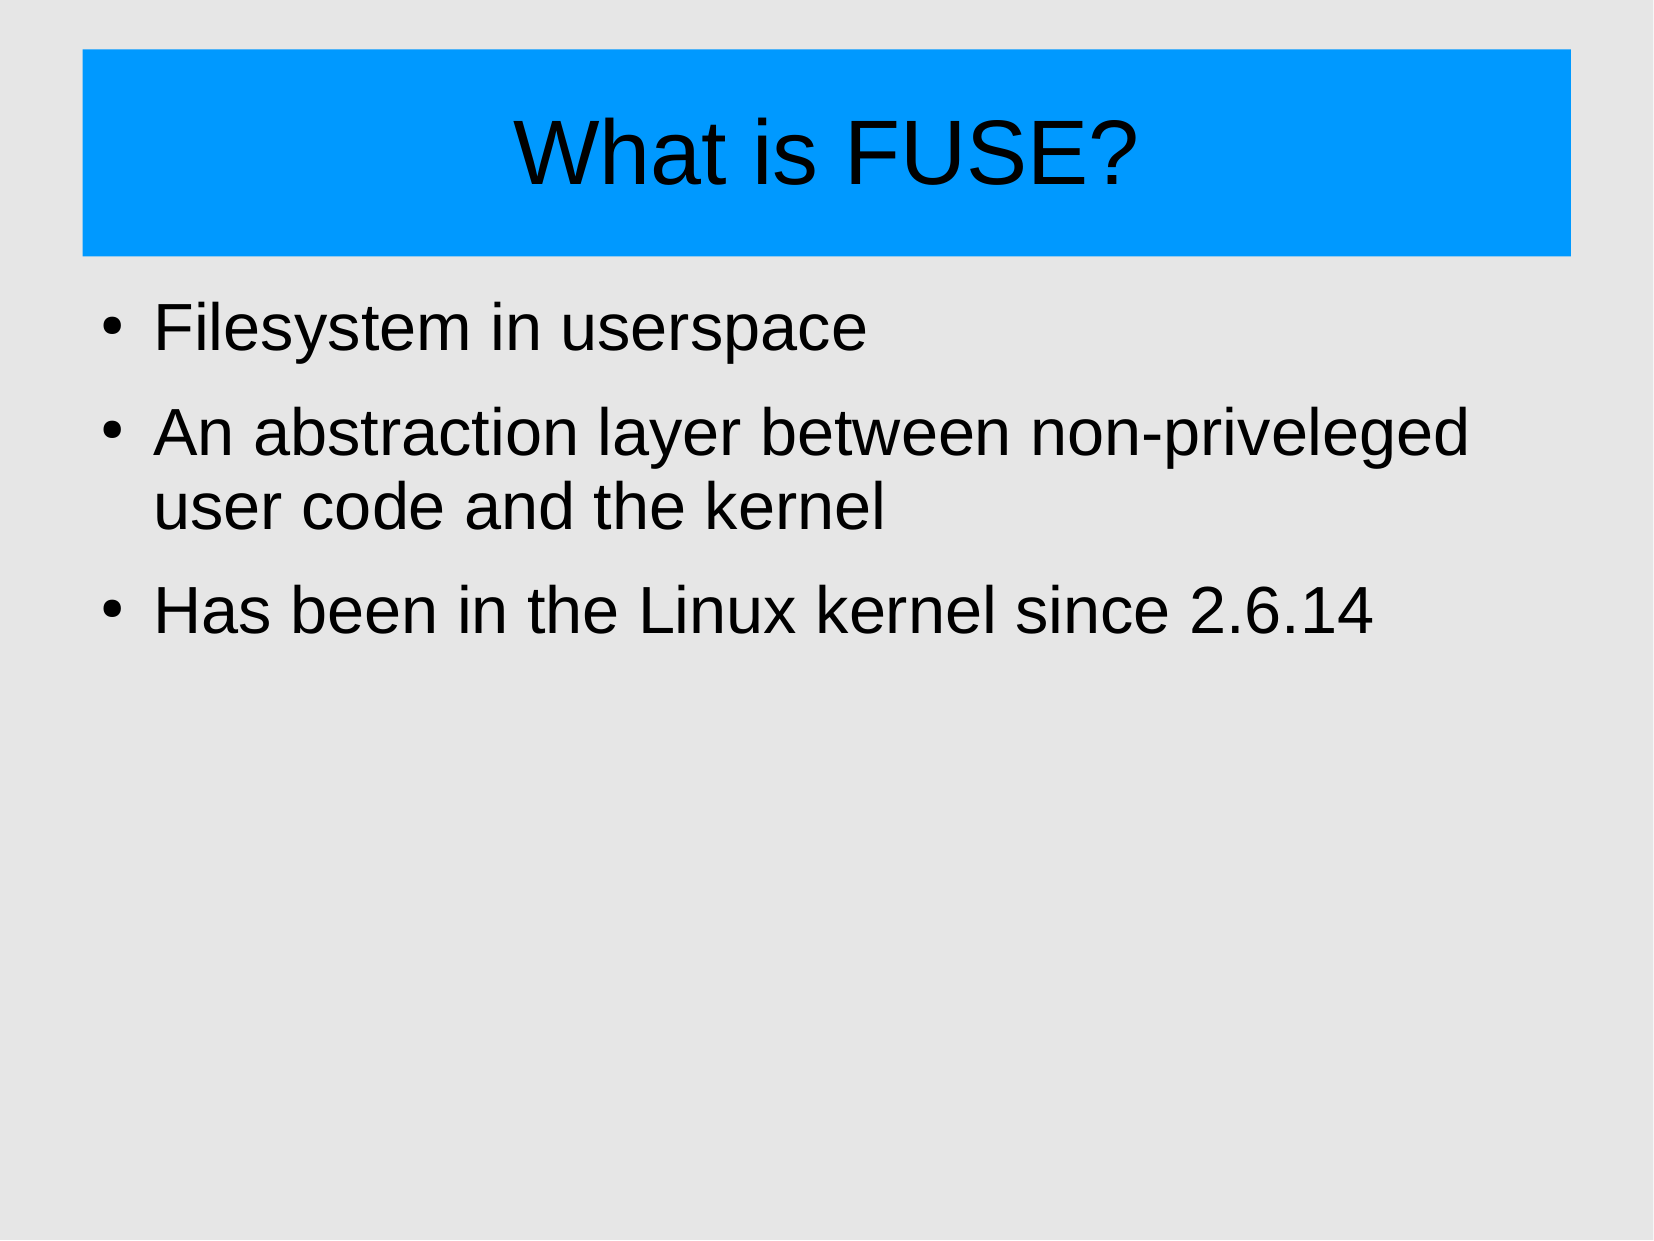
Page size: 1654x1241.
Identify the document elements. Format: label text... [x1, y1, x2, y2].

list Filesystem in userspace An abstraction layer between non-priveleged user code and the kernel Has been in the Linux kernel since 2.6.14 [82, 290, 1571, 1010]
title What is FUSE? [82, 49, 1571, 257]
